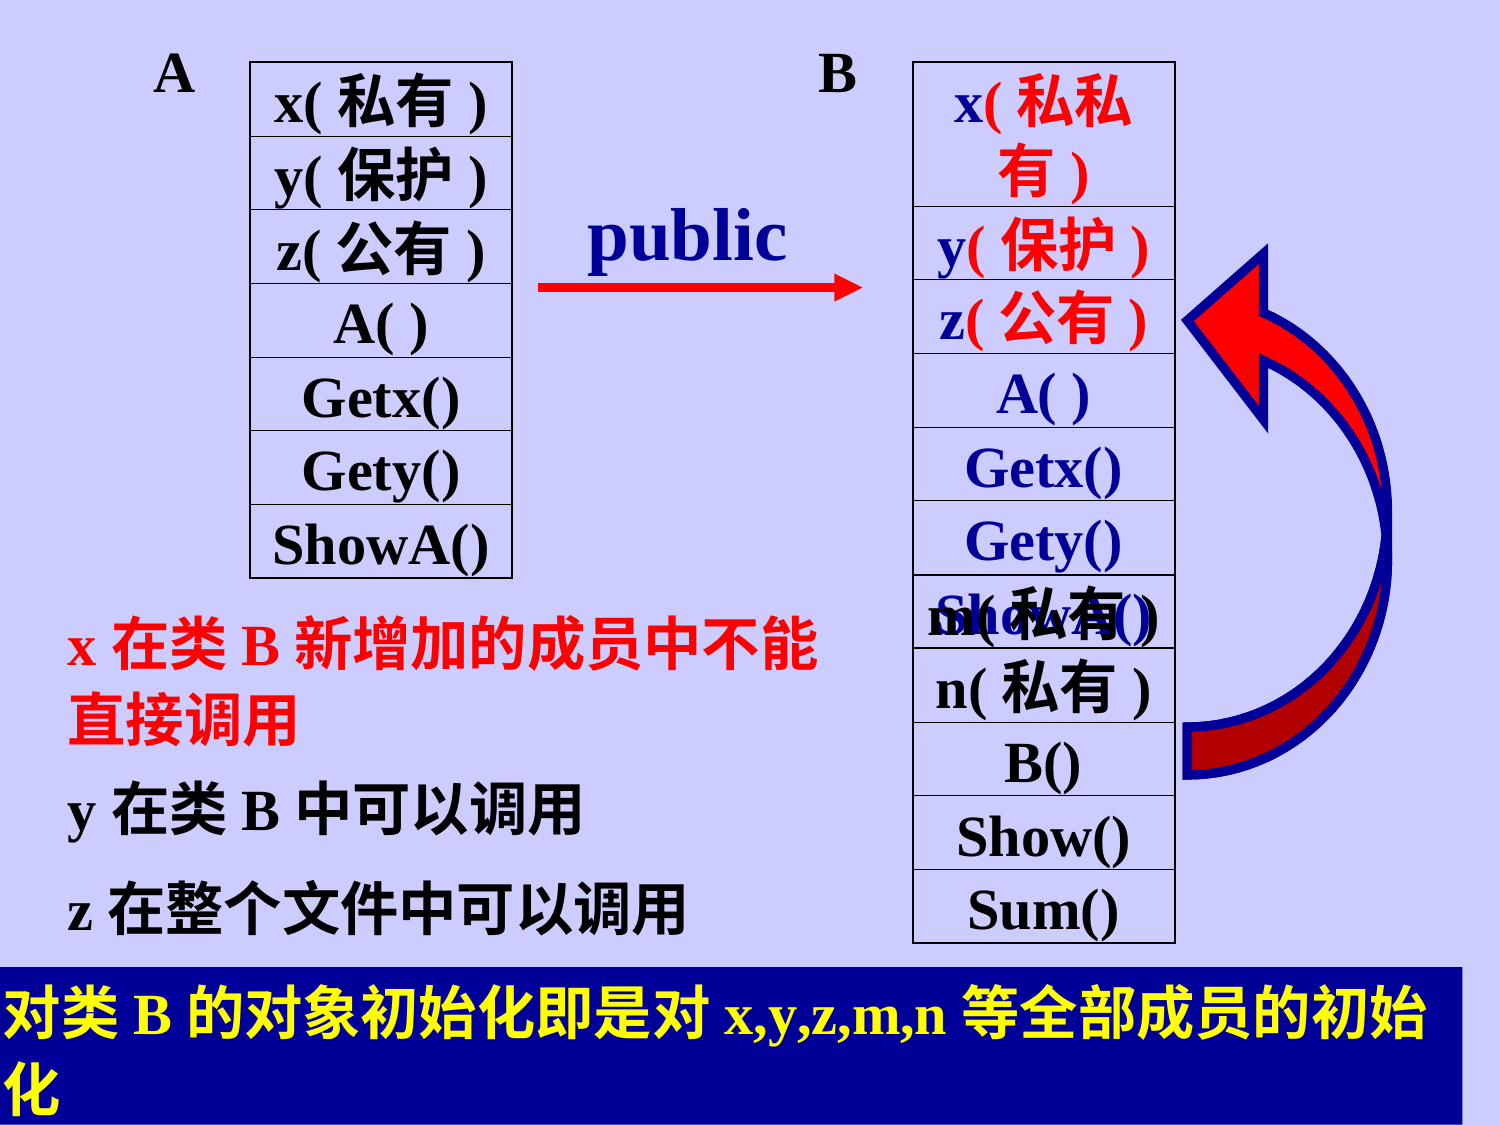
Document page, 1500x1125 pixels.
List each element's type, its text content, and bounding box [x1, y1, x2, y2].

table_cell ShowA() [251, 505, 511, 577]
table_cell Gety() [251, 431, 511, 504]
table_cell Show() [914, 796, 1174, 869]
text_box z在整个文件中可以调用 [64, 863, 815, 944]
text_box [1187, 253, 1388, 775]
text_box B [800, 24, 876, 106]
table_header m(私有) [914, 576, 1174, 648]
table_cell A( ) [914, 354, 1174, 427]
table_cell Getx() [914, 428, 1174, 500]
table_cell A( ) [251, 284, 511, 357]
text_box A [137, 24, 213, 106]
table_cell n(私有) [914, 649, 1174, 722]
table_cell B() [914, 723, 1174, 795]
text_box 对类B的对象初始化即是对x,y,z,m,n等全部成员的初始化 [0, 967, 1463, 1125]
table_header x(私私有) [914, 63, 1174, 206]
text_box y在类B中可以调用 [64, 763, 815, 844]
table_cell y(保护) [251, 137, 511, 209]
table_cell Getx() [251, 358, 511, 430]
table_cell z(公有) [251, 210, 511, 283]
table_cell Sum() [914, 870, 1174, 942]
table_header x(私有) [251, 63, 511, 136]
table_cell Gety() [914, 501, 1174, 574]
text_box public [575, 174, 801, 278]
table_cell y(保护) [914, 207, 1174, 279]
text_box x在类B新增加的成员中不能直接调用 [64, 597, 859, 756]
table_cell z(公有) [914, 280, 1174, 353]
